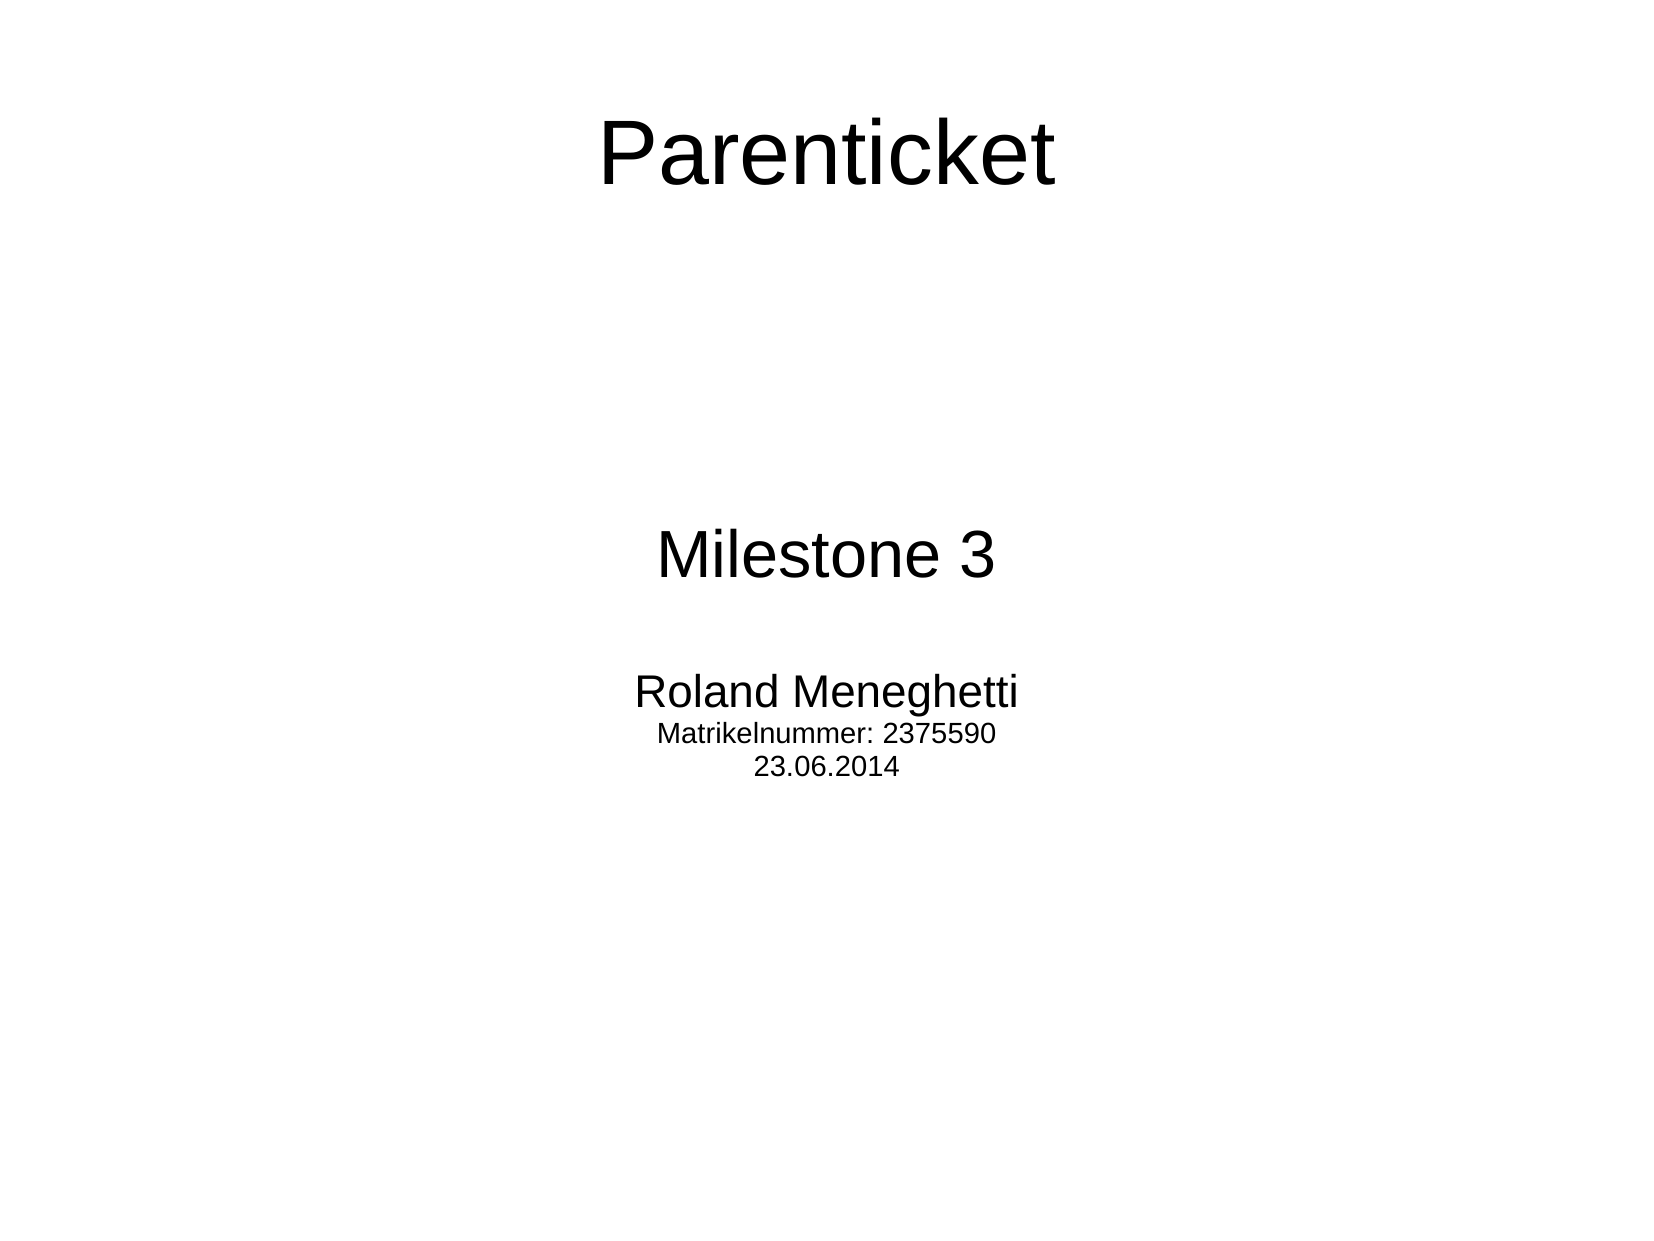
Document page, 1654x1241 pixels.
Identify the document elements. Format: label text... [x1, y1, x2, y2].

subtitle Milestone 3 Roland Meneghetti Matrikelnummer: 2375590 23.06.2014 [82, 290, 1571, 1010]
title Parenticket [82, 49, 1571, 257]
